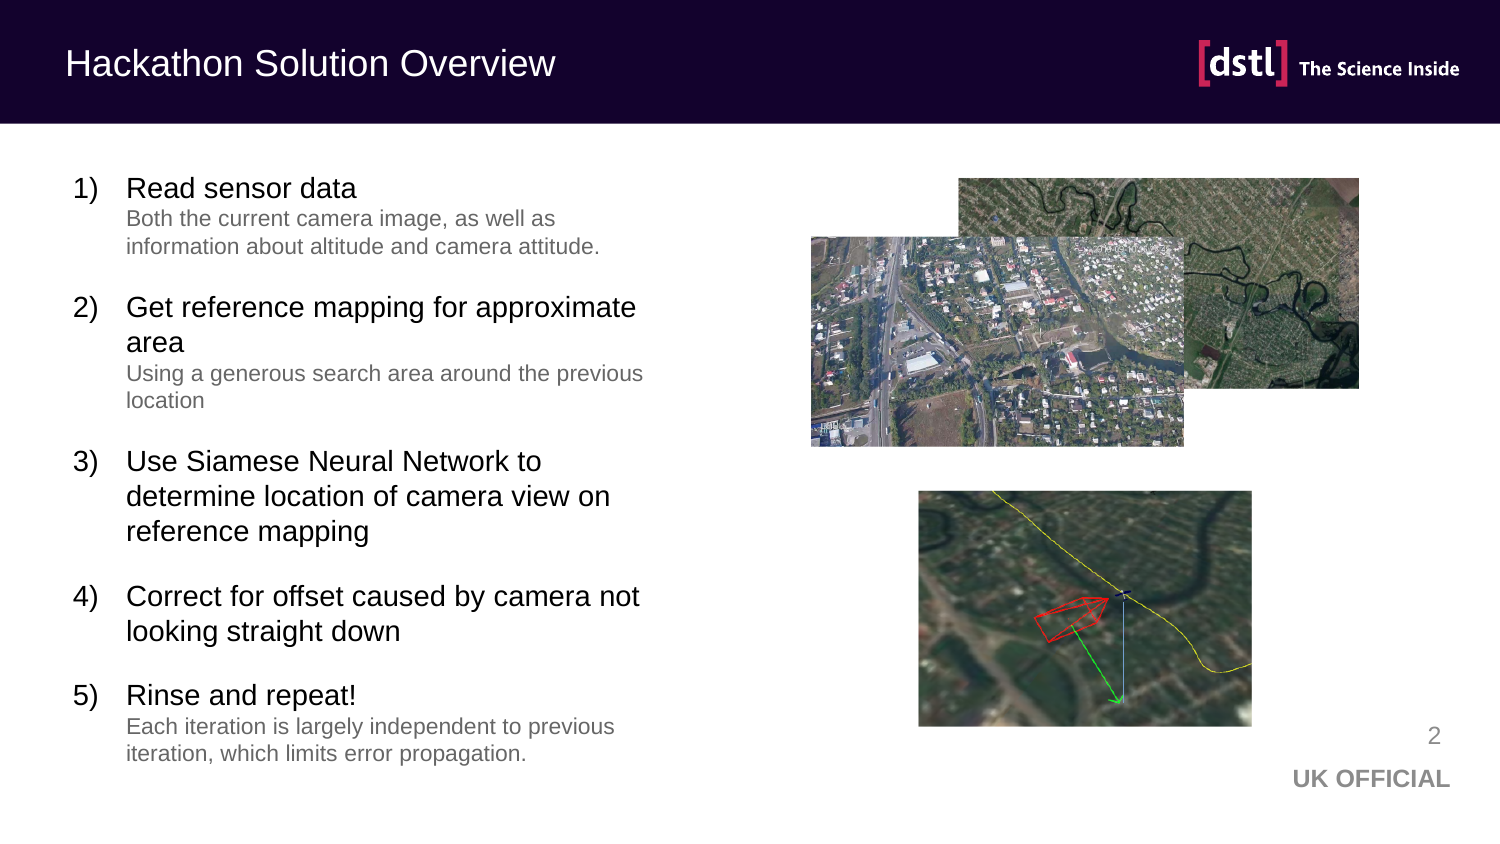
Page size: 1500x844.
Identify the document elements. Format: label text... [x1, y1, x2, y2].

title Hackathon Solution Overview [5, 8, 1128, 115]
picture [811, 177, 1359, 447]
picture [918, 490, 1252, 727]
list Read sensor data Both the current camera image, as well as information about altitude and camera attitude. Get reference mapping for approximate area Using a generous search area around the previous location Use Siamese Neural Network to determine location of camera view on reference mapping Correct for offset caused by camera not looking straight down Rinse and repeat! Each iteration is largely independent to previous iteration, which limits error propagation. [41, 161, 676, 694]
